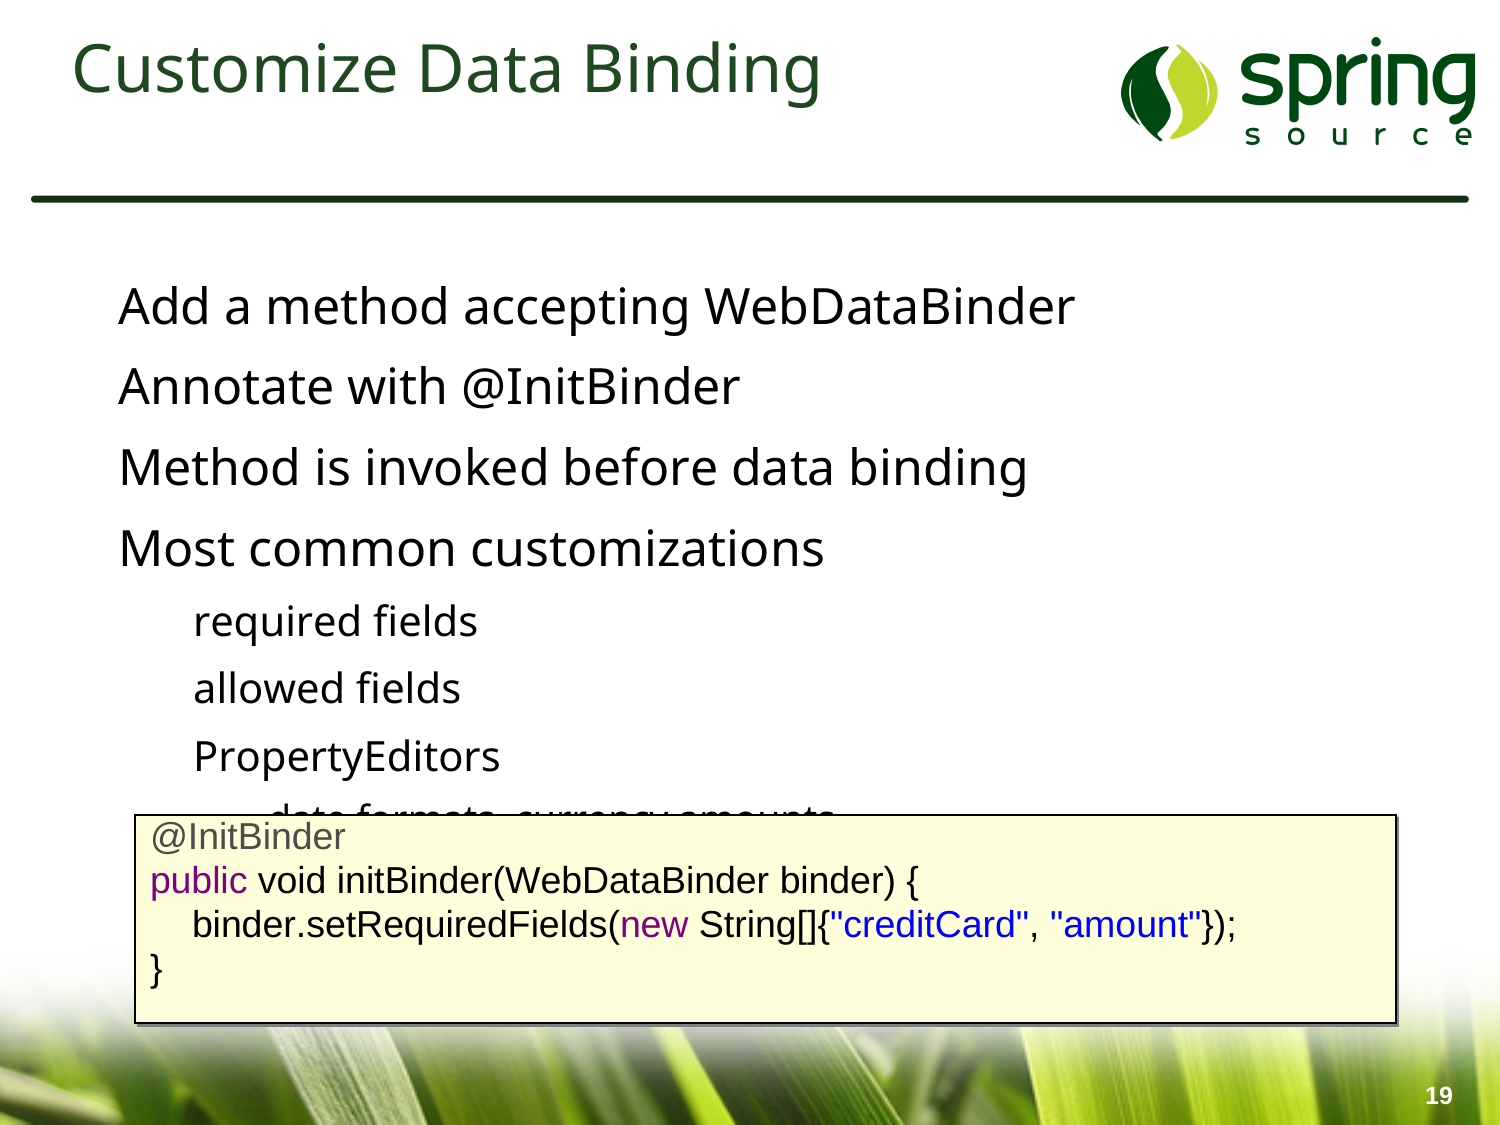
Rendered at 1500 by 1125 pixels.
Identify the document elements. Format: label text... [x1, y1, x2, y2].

text_box @InitBinder public void initBinder(WebDataBinder binder) { binder.setRequiredFields(new String[]{"creditCard", "amount"}); } [135, 815, 1396, 1024]
list Add a method accepting WebDataBinder Annotate with @InitBinder Method is invoked before data binding Most common customizations required fields allowed fields PropertyEditors date formats, currency amounts [103, 263, 1394, 926]
title Customize Data Binding [56, 13, 1089, 176]
picture [1121, 37, 1475, 145]
picture [0, 944, 1500, 1125]
